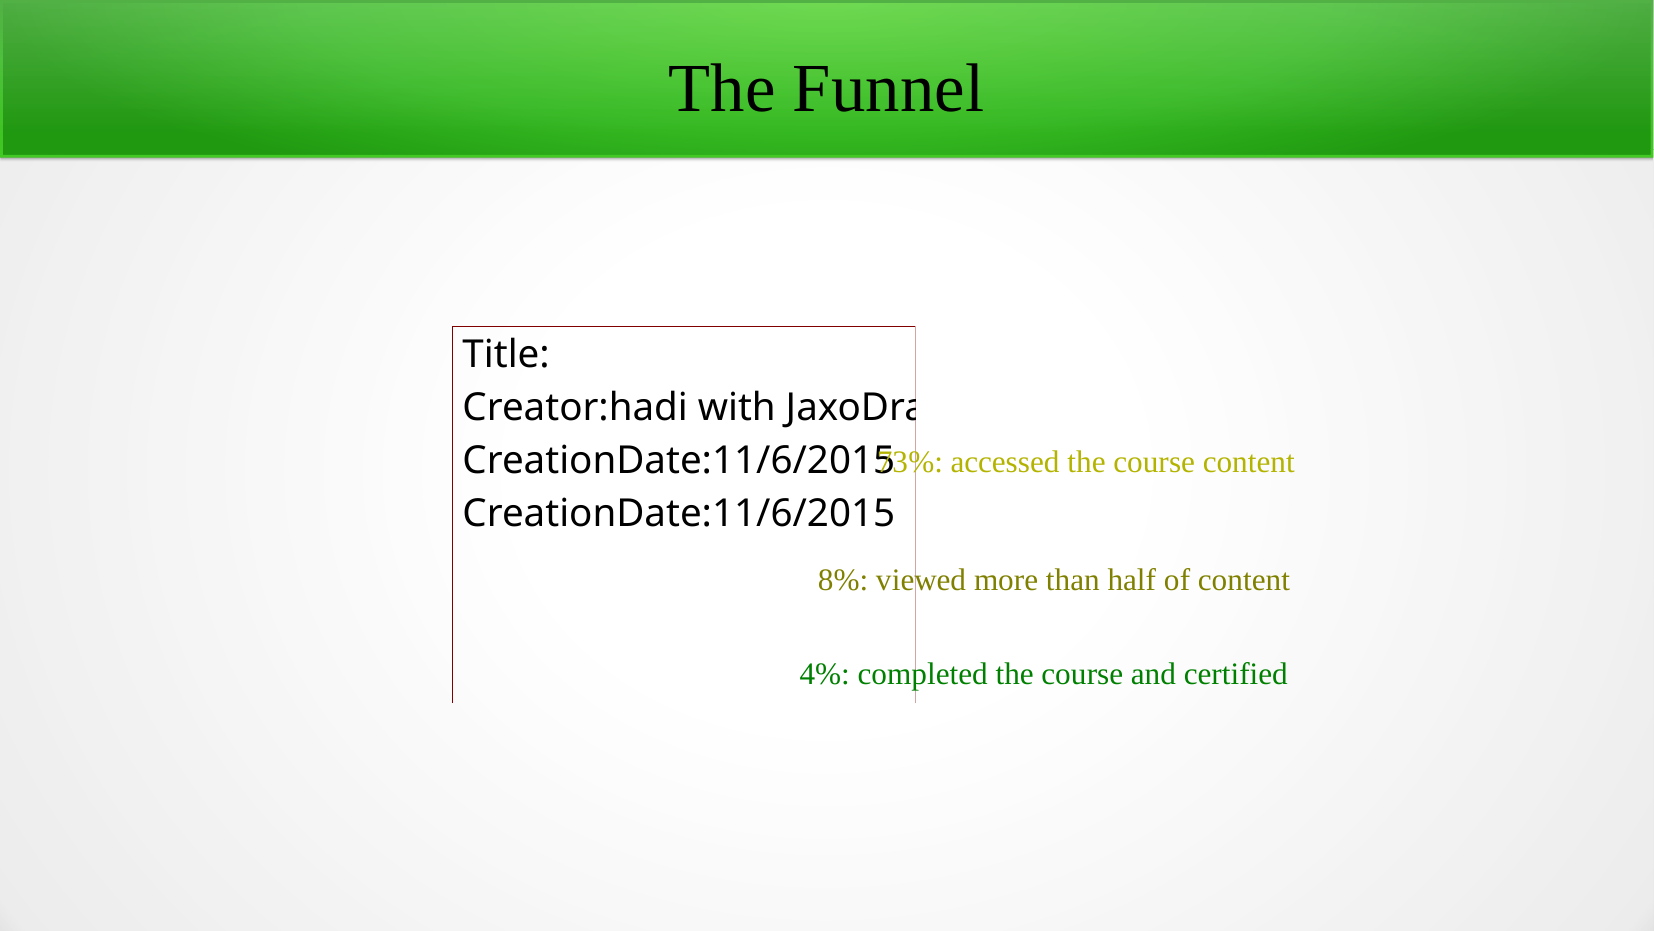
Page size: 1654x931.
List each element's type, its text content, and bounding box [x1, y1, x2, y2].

text_box 73%: accessed the course content [862, 437, 1507, 521]
text_box 8%: viewed more than half of content [803, 555, 1501, 605]
title The Funnel [82, 35, 1571, 142]
text_box 4%: completed the course and certified [784, 649, 1430, 699]
picture [450, 323, 916, 703]
